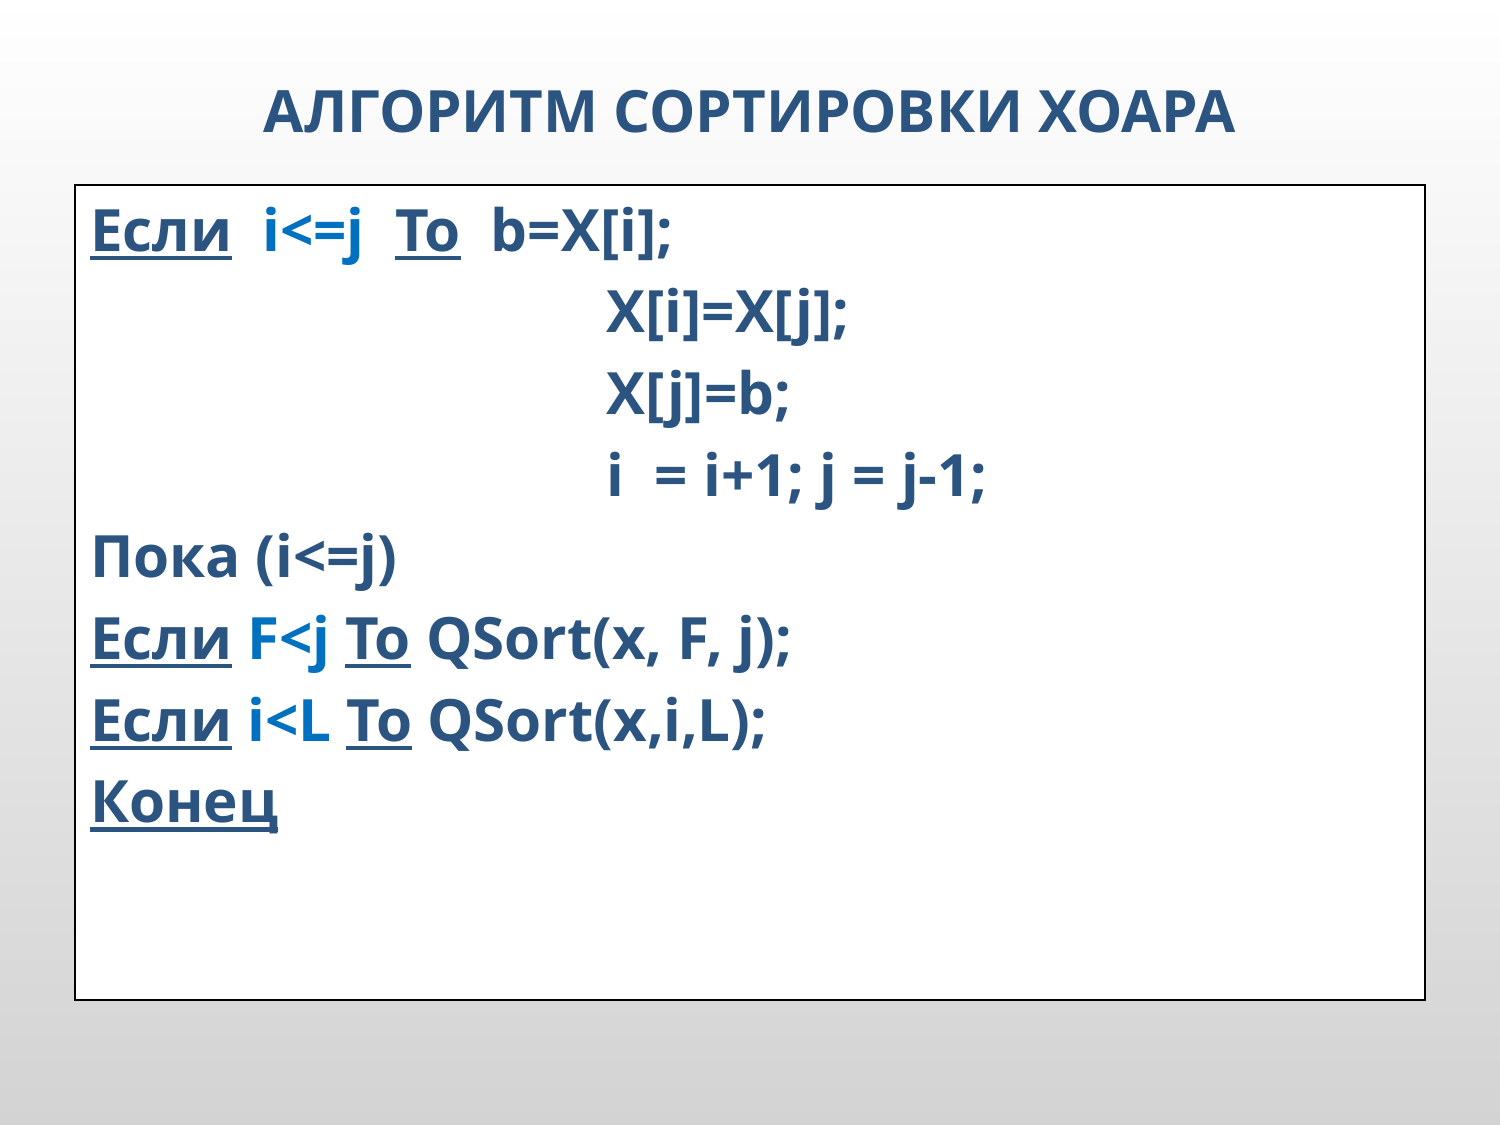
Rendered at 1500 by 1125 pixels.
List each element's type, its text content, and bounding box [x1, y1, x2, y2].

title АЛГОРИТМ СОРТИРОВКИ ХОАРА [75, 62, 1425, 156]
list Если i<=j То b=X[i]; X[i]=X[j]; X[j]=b; i = i+1; j = j-1; Пока (i<=j) Если F<j То QSort(x, F, j); Если i<L То QSort(x,i,L); Конец [75, 185, 1425, 1000]
